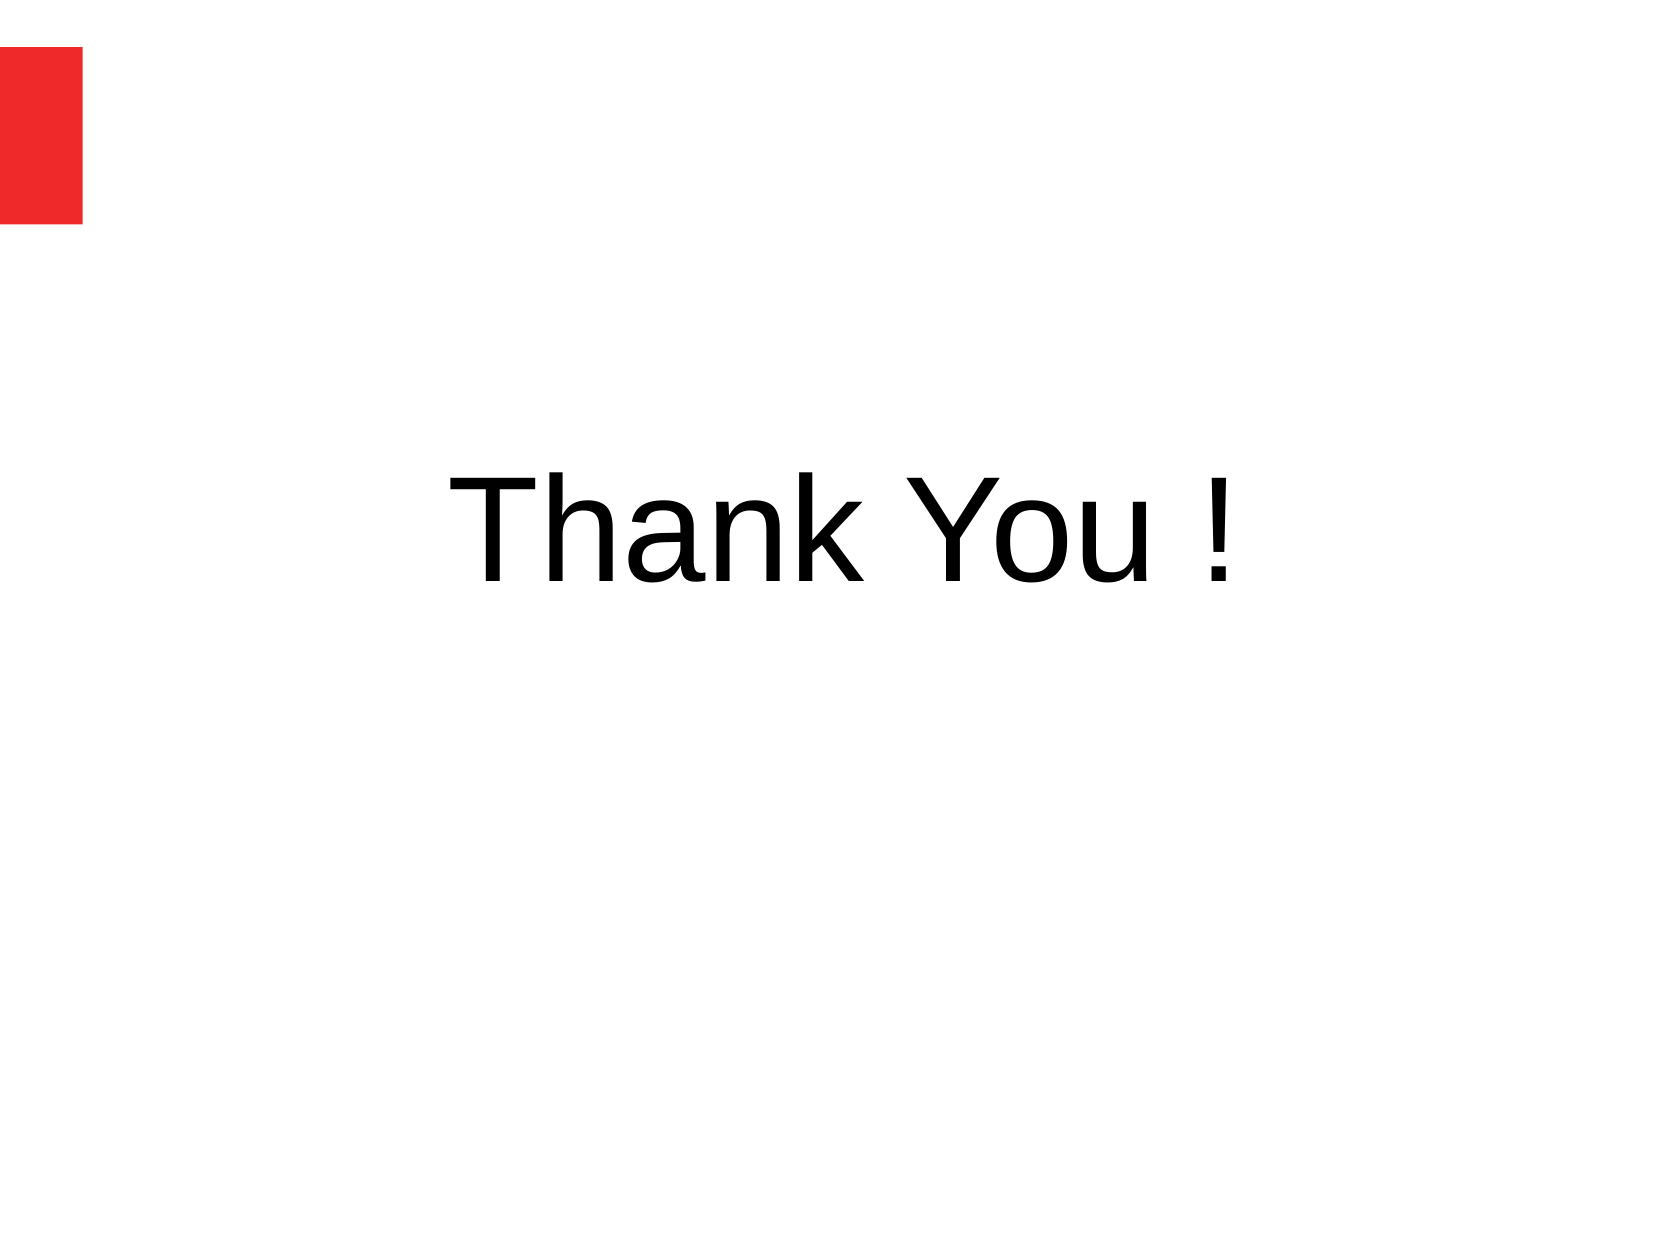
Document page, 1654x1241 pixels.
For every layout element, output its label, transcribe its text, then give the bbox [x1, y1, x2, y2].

subtitle Thank You ! [118, 49, 1571, 1010]
